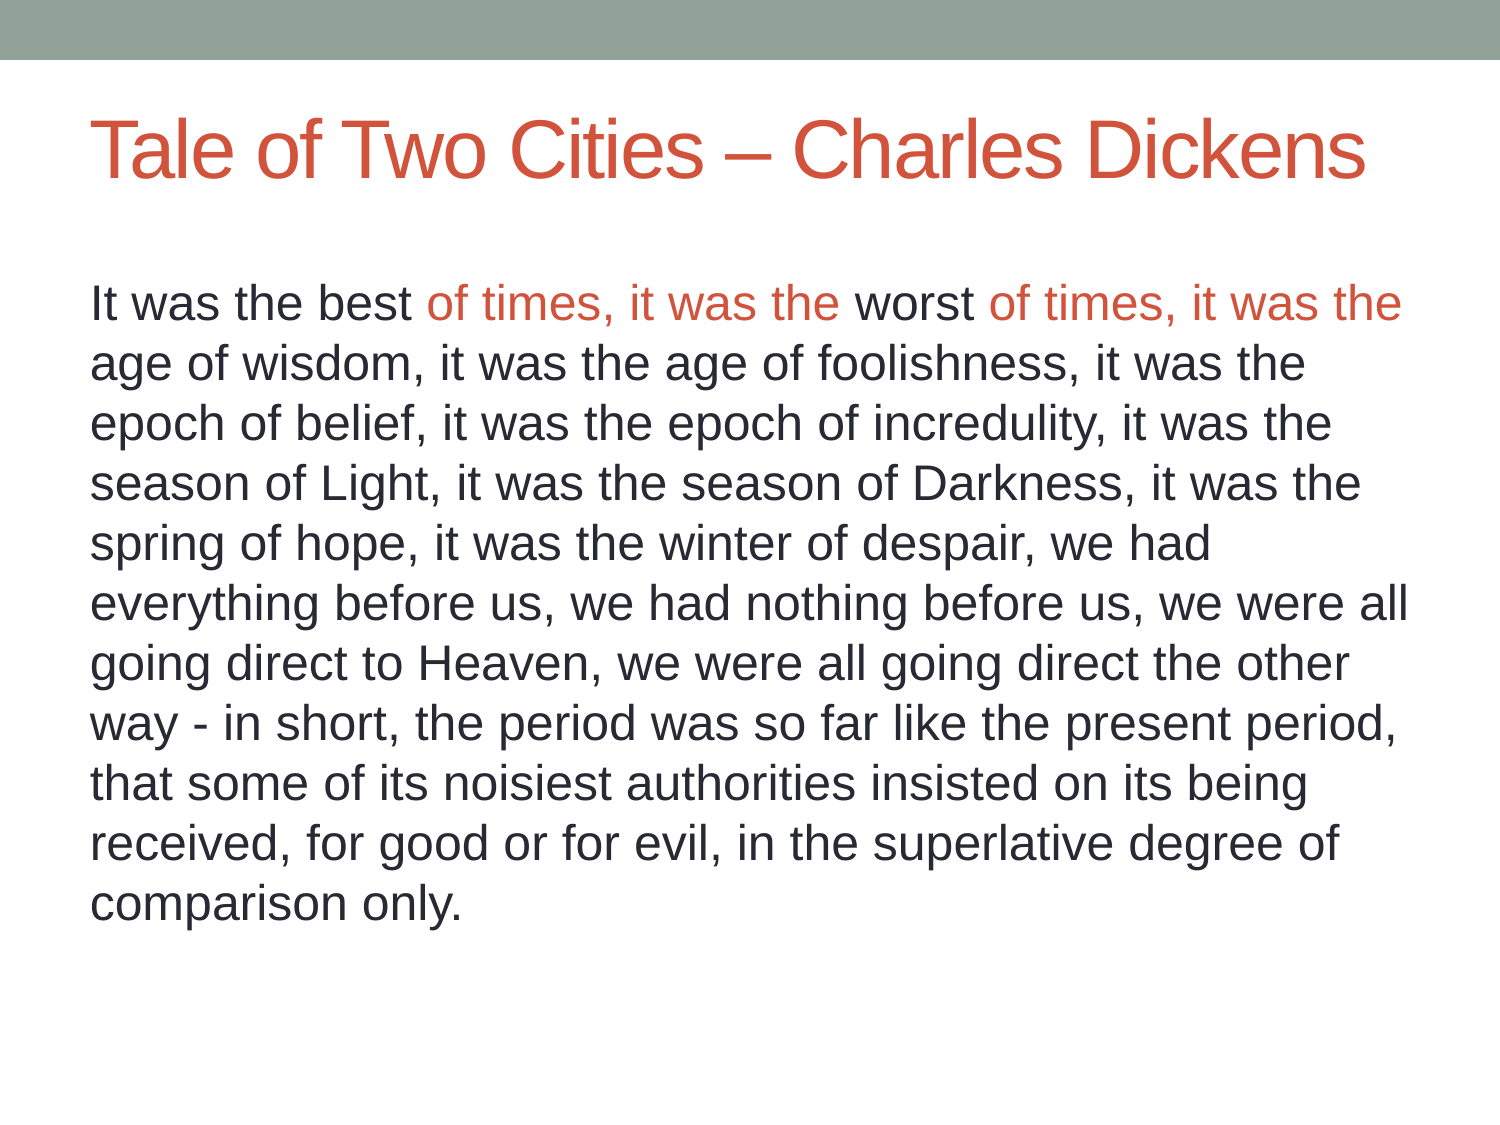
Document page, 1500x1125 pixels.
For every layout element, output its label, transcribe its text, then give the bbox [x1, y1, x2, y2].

text_box It was the best of times, it was the worst of times, it was the age of wisdom, it was the age of foolishness, it was the epoch of belief, it was the epoch of incredulity, it was the season of Light, it was the season of Darkness, it was the spring of hope, it was the winter of despair, we had everything before us, we had nothing before us, we were all going direct to Heaven, we were all going direct the other way - in short, the period was so far like the present period, that some of its noisiest authorities insisted on its being received, for good or for evil, in the superlative degree of comparison only. [74, 262, 1425, 1063]
text_box Tale of Two Cities – Charles Dickens [74, 87, 1425, 250]
